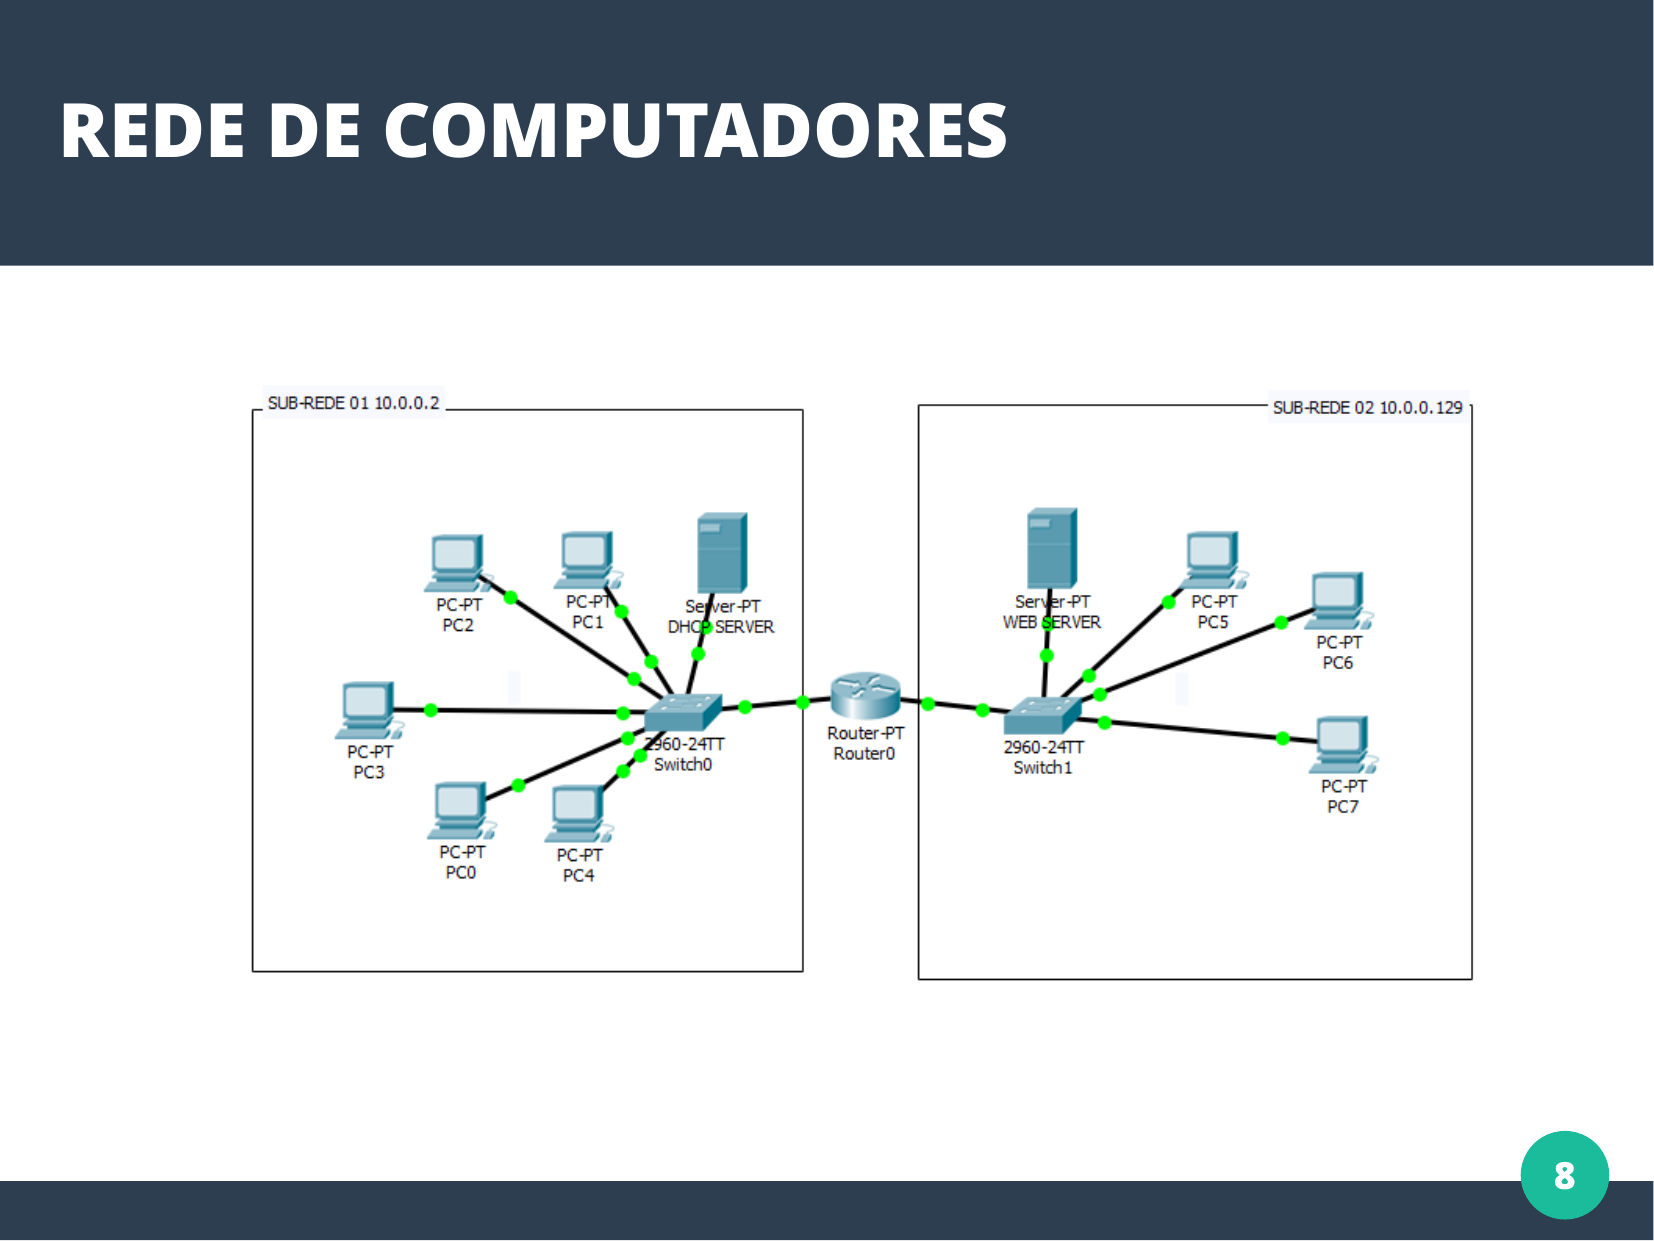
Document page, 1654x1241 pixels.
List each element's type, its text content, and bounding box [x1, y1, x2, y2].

title REDE DE COMPUTADORES [59, 49, 1595, 207]
picture [224, 378, 1495, 1004]
